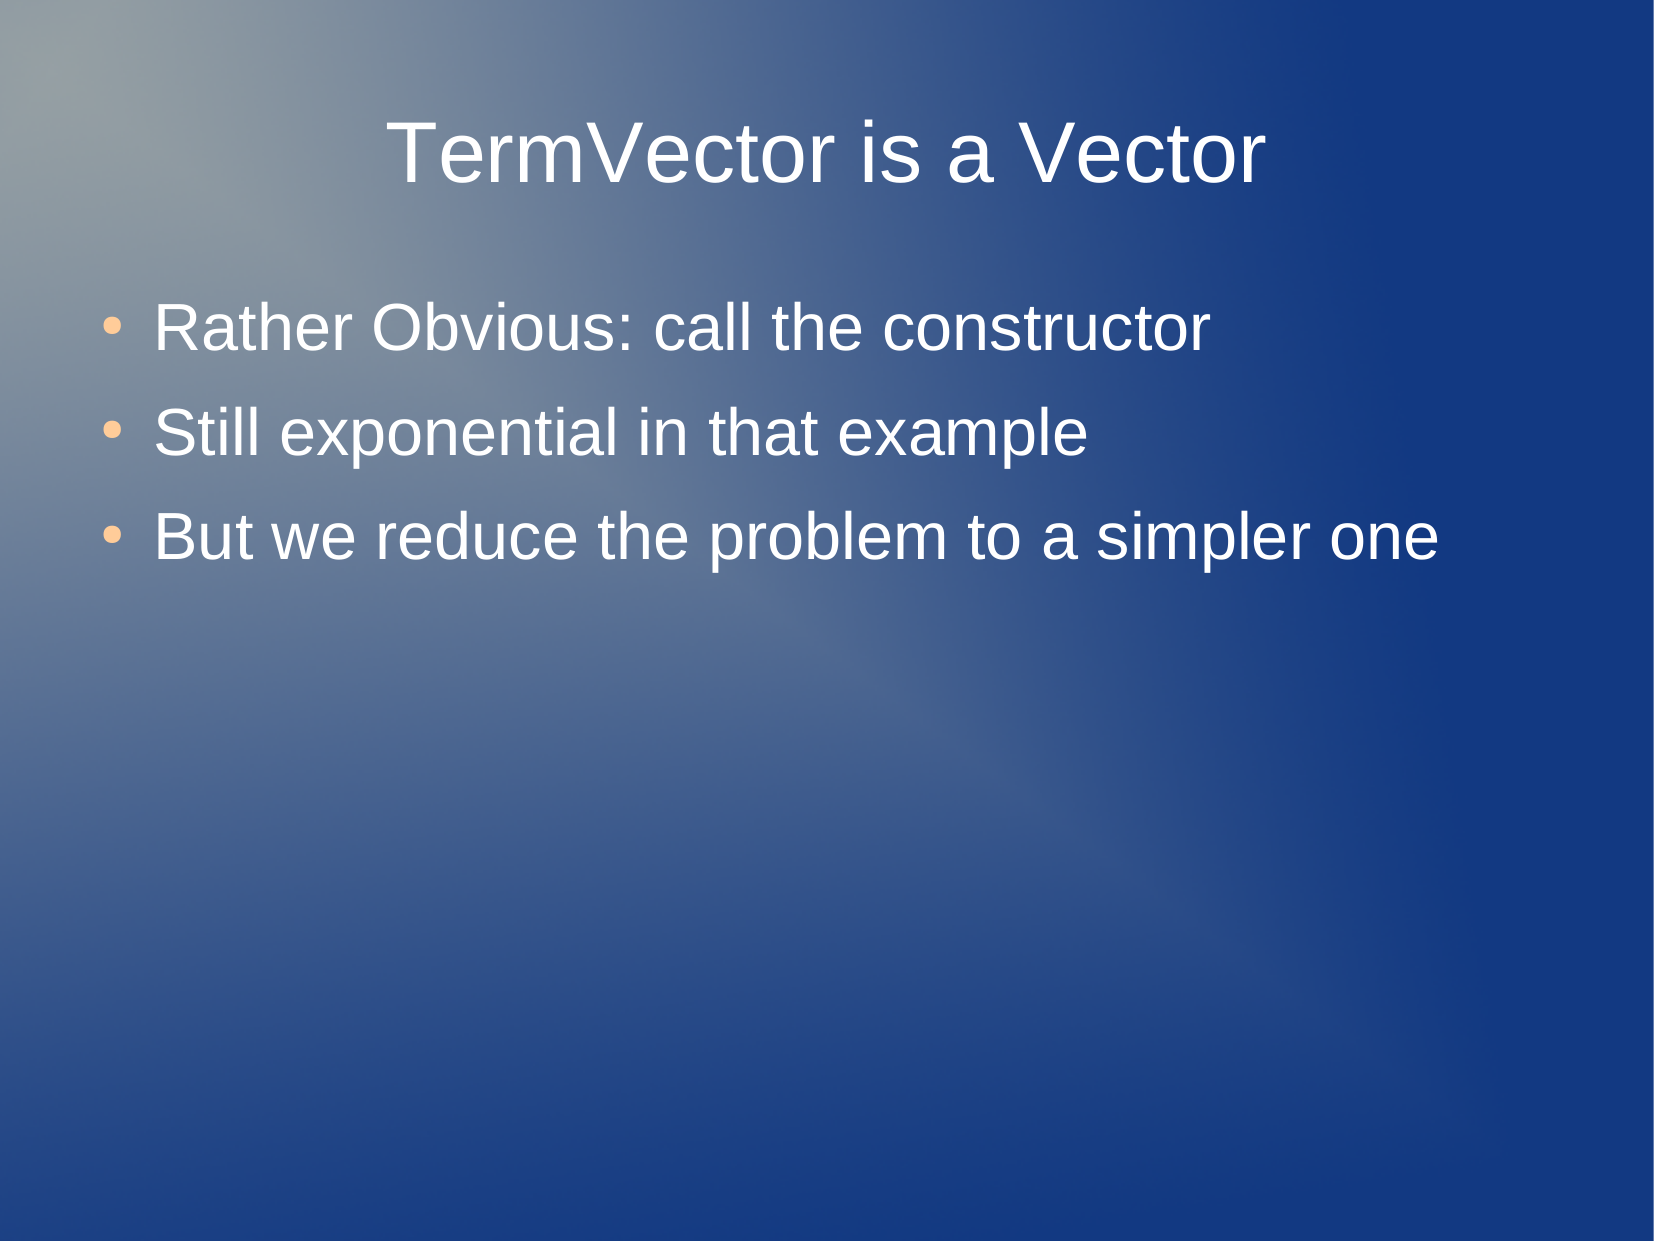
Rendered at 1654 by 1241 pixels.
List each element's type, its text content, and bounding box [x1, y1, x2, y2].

picture [0, 0, 1654, 1241]
title TermVector is a Vector [82, 49, 1571, 257]
list Rather Obvious: call the constructor Still exponential in that example But we reduce the problem to a simpler one [82, 290, 1571, 1109]
